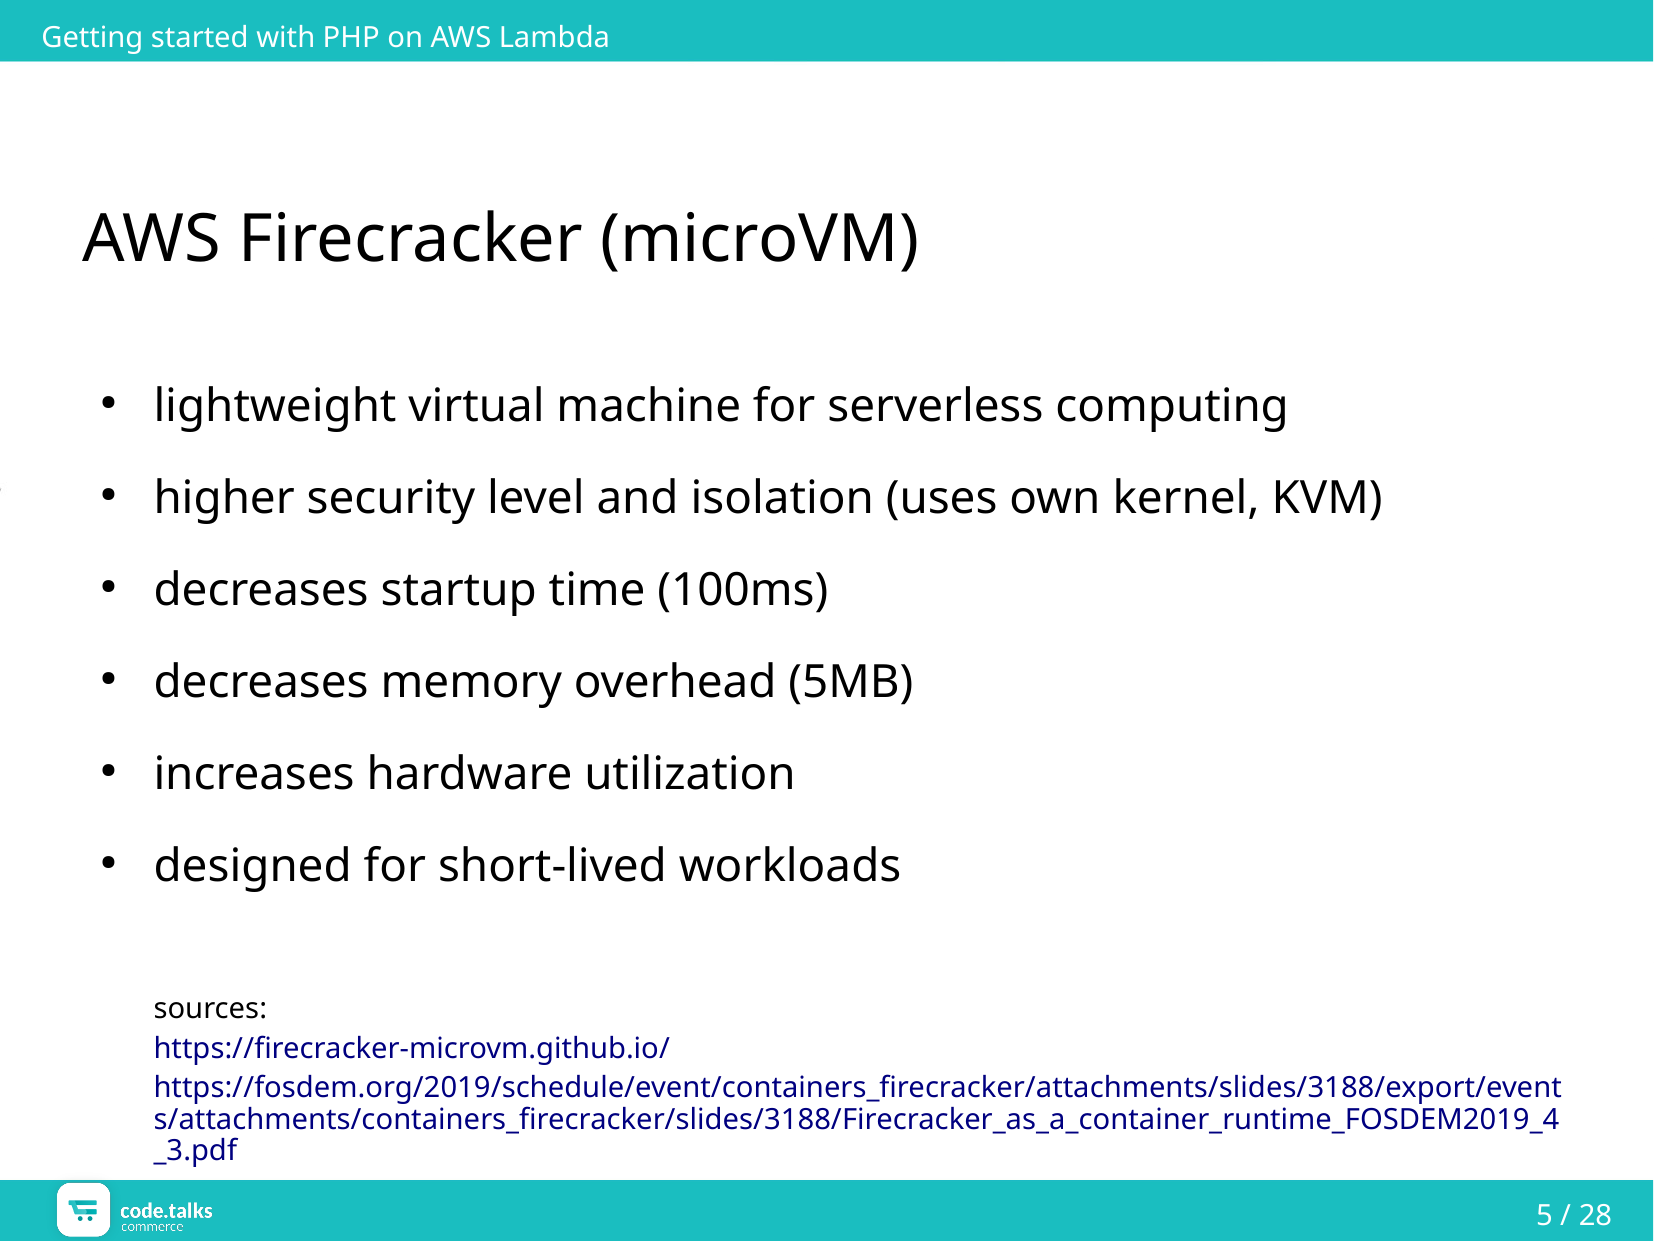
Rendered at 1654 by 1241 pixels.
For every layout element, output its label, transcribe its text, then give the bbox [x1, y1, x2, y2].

list lightweight virtual machine for serverless computing higher security level and isolation (uses own kernel, KVM) decreases startup time (100ms) decreases memory overhead (5MB) increases hardware utilization designed for short-lived workloads sources: https://firecracker-microvm.github.io/ https://fosdem.org/2019/schedule/event/containers_firecracker/attachments/slides/3188/export/events/attachments/containers_firecracker/slides/3188/Firecracker_as_a_container_runtime_FOSDEM2019_4_3.pdf [82, 372, 1571, 1058]
title AWS Firecracker (microVM) [82, 139, 1571, 332]
picture [0, 0, 1654, 1241]
